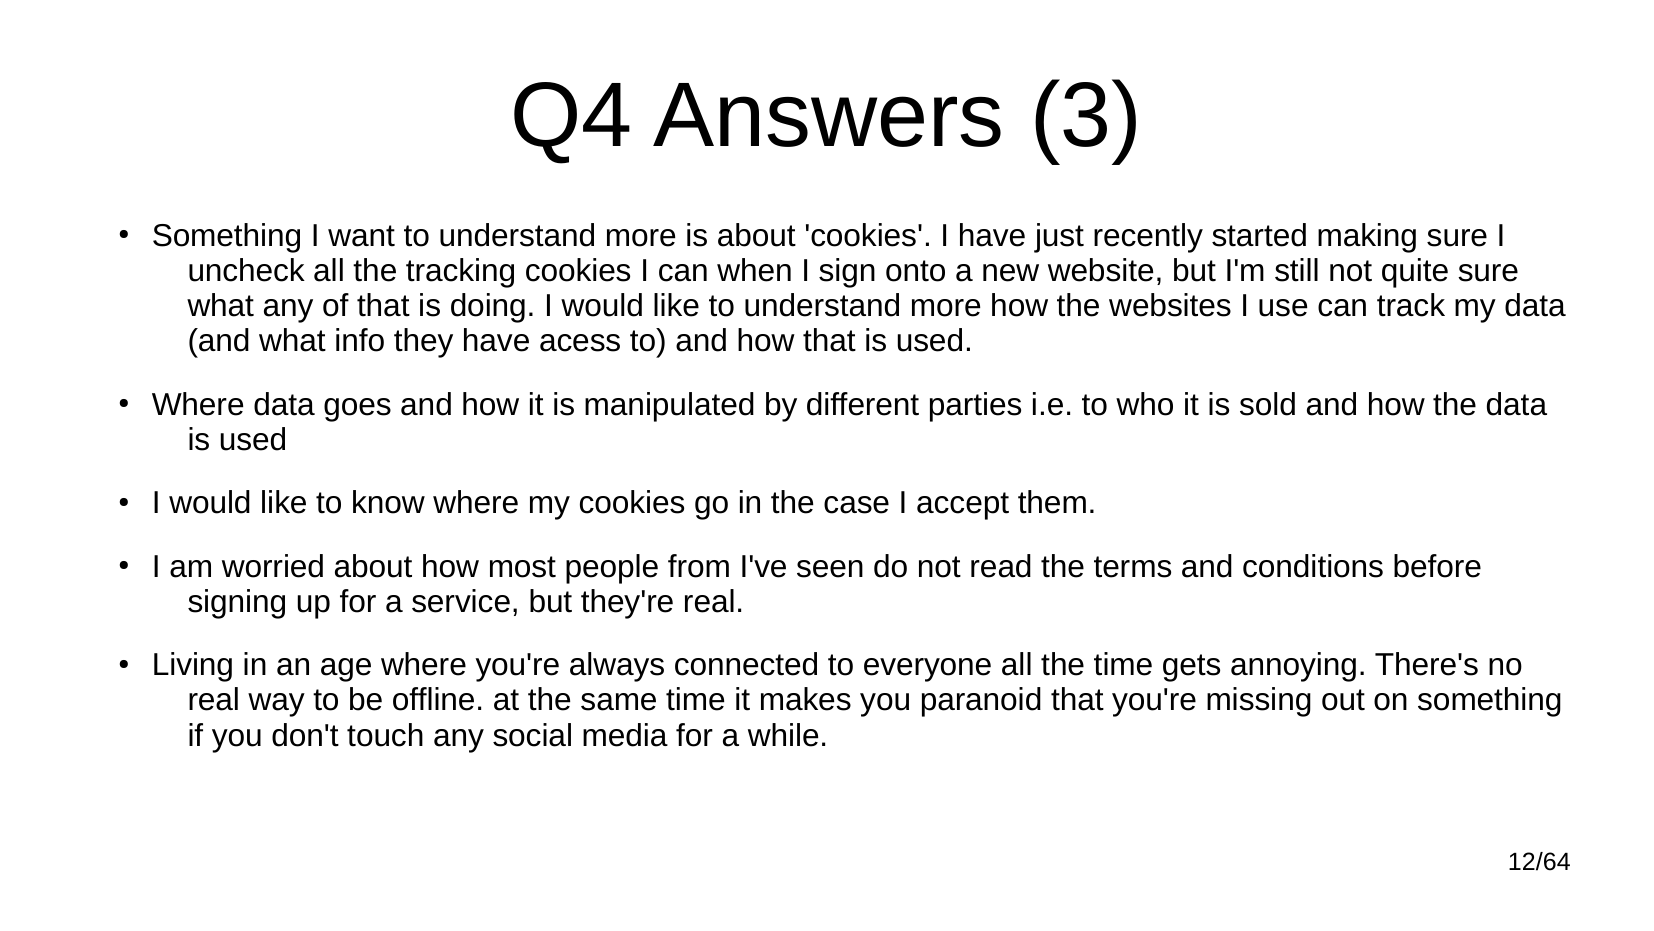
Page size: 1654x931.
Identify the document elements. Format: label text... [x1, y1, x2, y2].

list Something I want to understand more is about 'cookies'. I have just recently started making sure I uncheck all the tracking cookies I can when I sign onto a new website, but I'm still not quite sure what any of that is doing. I would like to understand more how the websites I use can track my data (and what info they have acess to) and how that is used. Where data goes and how it is manipulated by different parties i.e. to who it is sold and how the data is used I would like to know where my cookies go in the case I accept them. I am worried about how most people from I've seen do not read the terms and conditions before signing up for a service, but they're real. Living in an age where you're always connected to everyone all the time gets annoying. There's no real way to be offline. at the same time it makes you paranoid that you're missing out on something if you don't touch any social media for a while. [82, 217, 1571, 758]
title Q4 Answers (3) [82, 37, 1571, 193]
